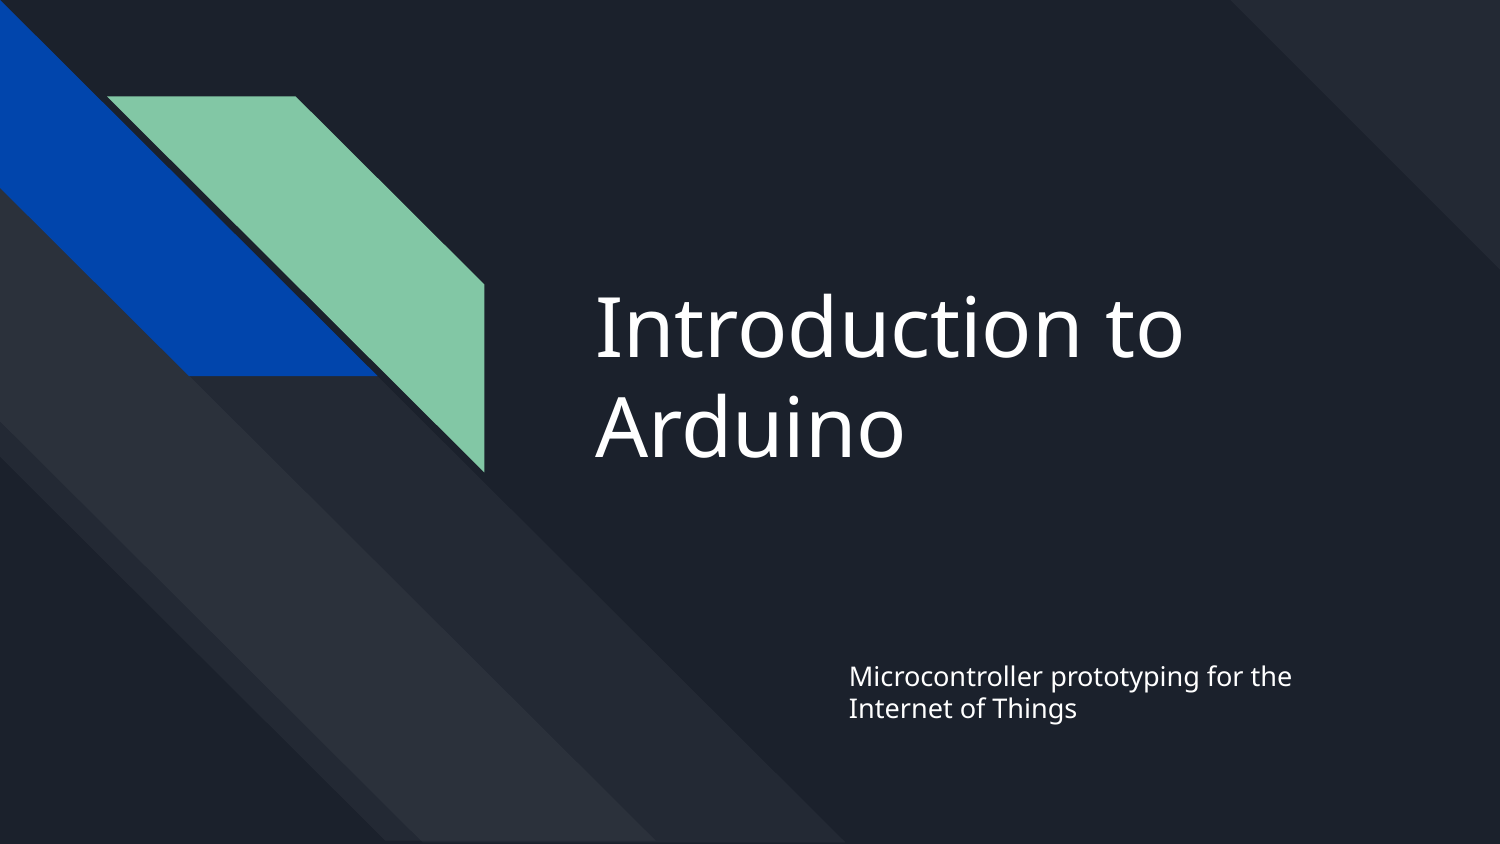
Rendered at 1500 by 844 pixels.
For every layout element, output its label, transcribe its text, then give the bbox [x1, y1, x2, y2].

subtitle Microcontroller prototyping for the Internet of Things [833, 643, 1404, 727]
title Introduction to Arduino [580, 258, 1404, 518]
